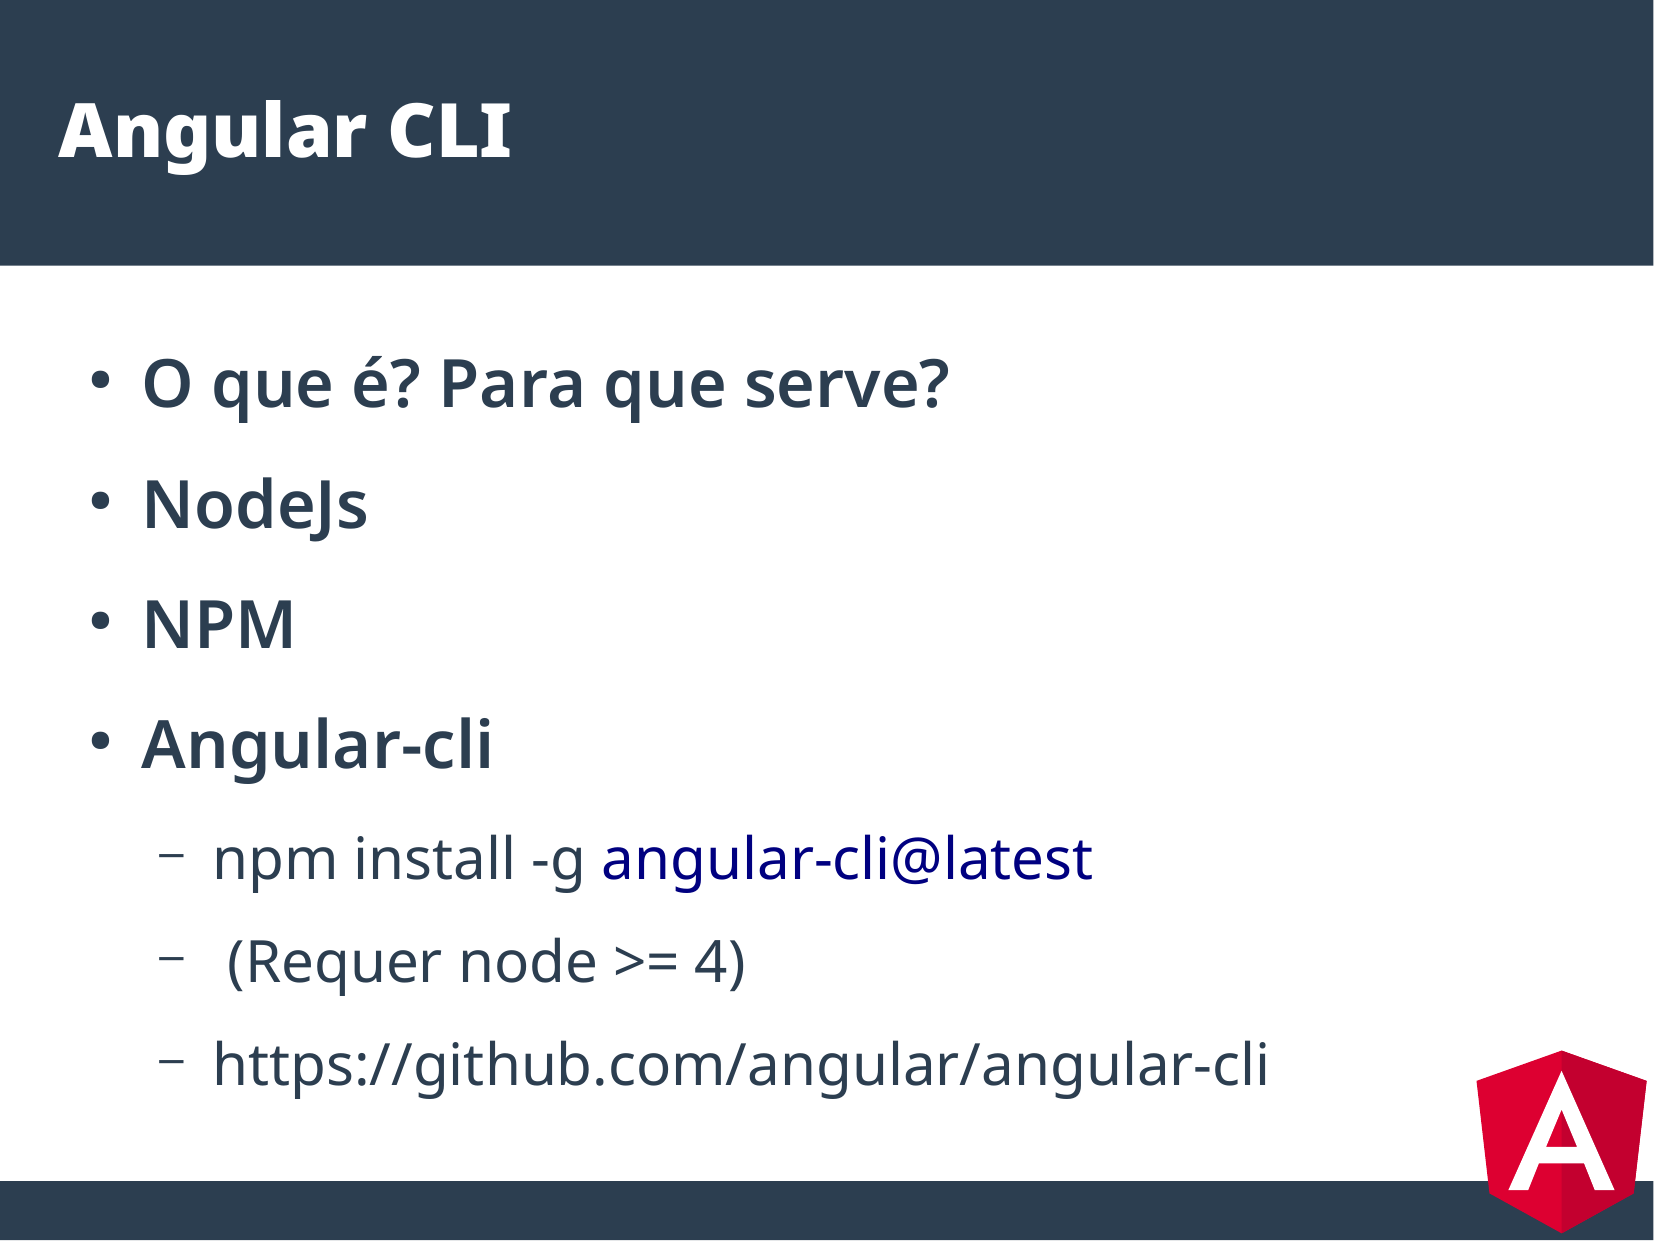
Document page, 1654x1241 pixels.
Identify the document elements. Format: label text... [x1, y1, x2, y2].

picture [1446, 1022, 1654, 1241]
list O que é? Para que serve? NodeJs NPM Angular-cli npm install -g angular-cli@latest (Requer node >= 4) https://github.com/angular/angular-cli [70, 336, 1607, 1164]
title Angular CLI [59, 49, 1595, 207]
